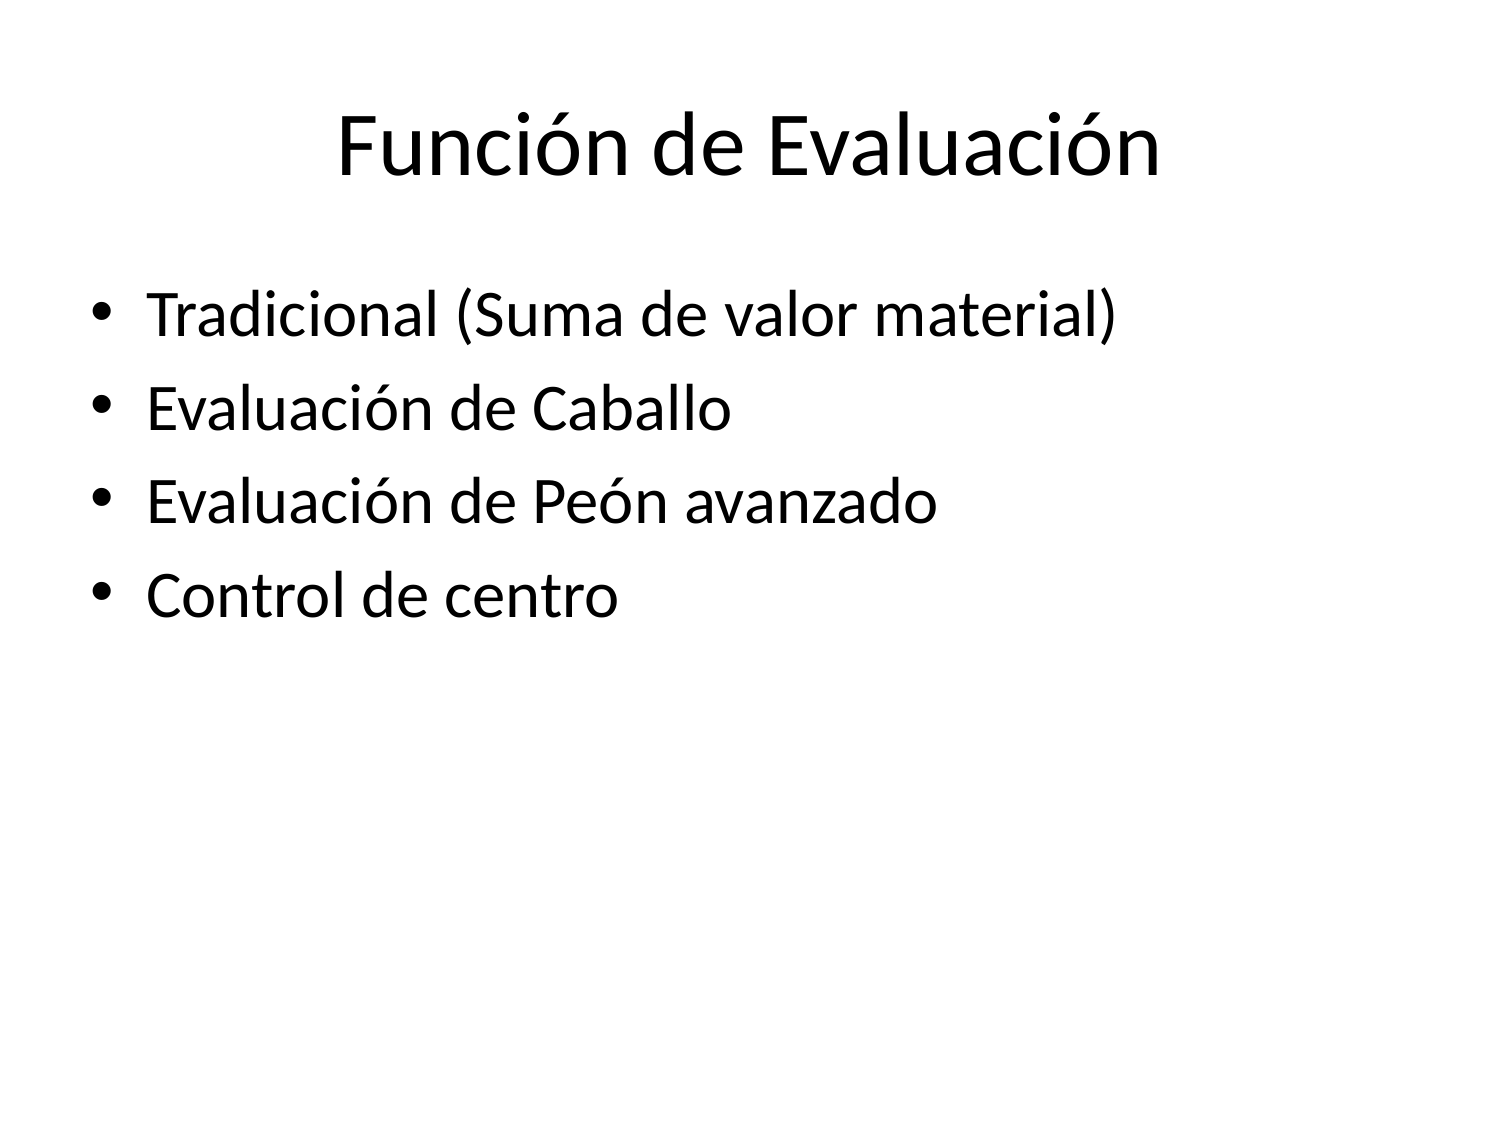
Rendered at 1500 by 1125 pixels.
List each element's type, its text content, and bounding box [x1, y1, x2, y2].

list Tradicional (Suma de valor material) Evaluación de Caballo Evaluación de Peón avanzado Control de centro [75, 262, 1425, 1005]
title Función de Evaluación [75, 45, 1425, 233]
